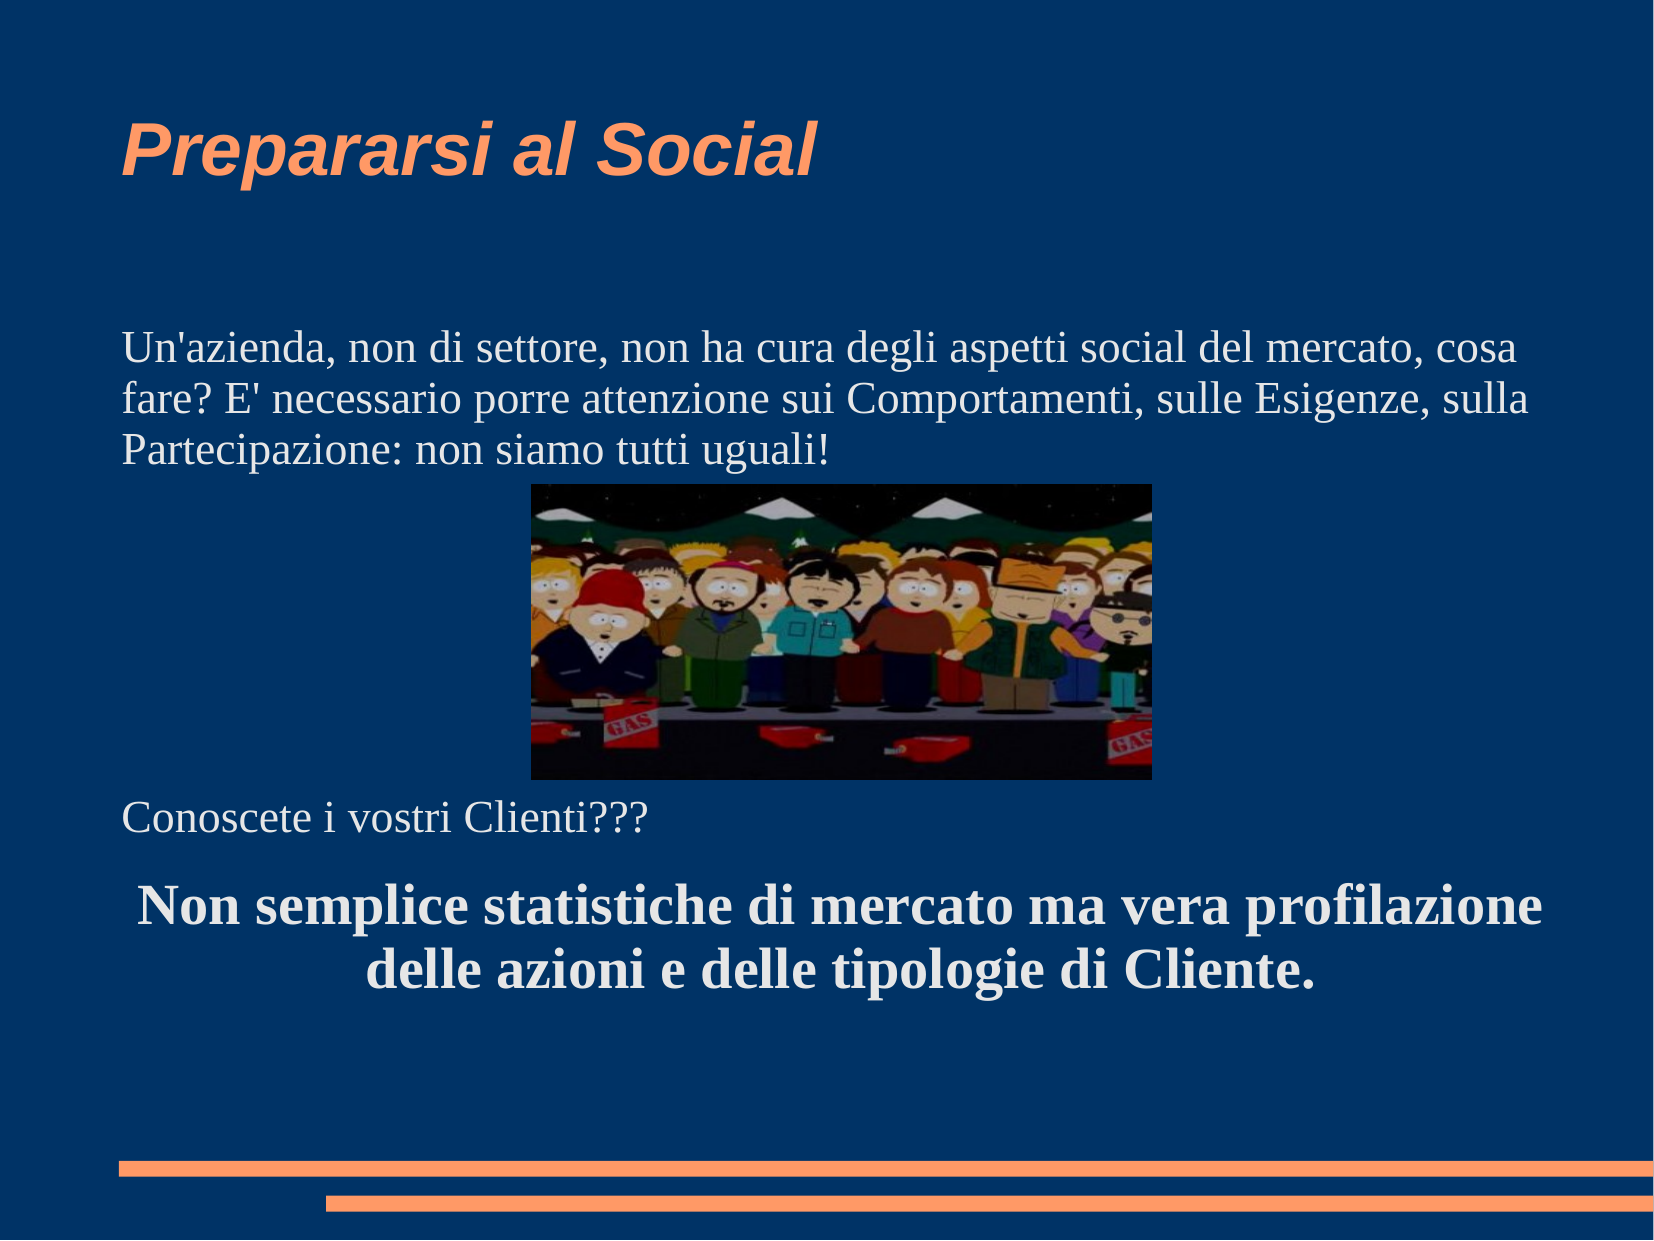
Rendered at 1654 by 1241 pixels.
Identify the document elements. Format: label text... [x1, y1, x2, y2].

picture [531, 484, 1152, 780]
list Un'azienda, non di settore, non ha cura degli aspetti social del mercato, cosa fare? E' necessario porre attenzione sui Comportamenti, sulle Esigenze, sulla Partecipazione: non siamo tutti uguali! Conoscete i vostri Clienti??? Non semplice statistiche di mercato ma vera profilazione delle azioni e delle tipologie di Cliente. [121, 322, 1561, 1132]
title Prepararsi al Social [121, 46, 1534, 254]
